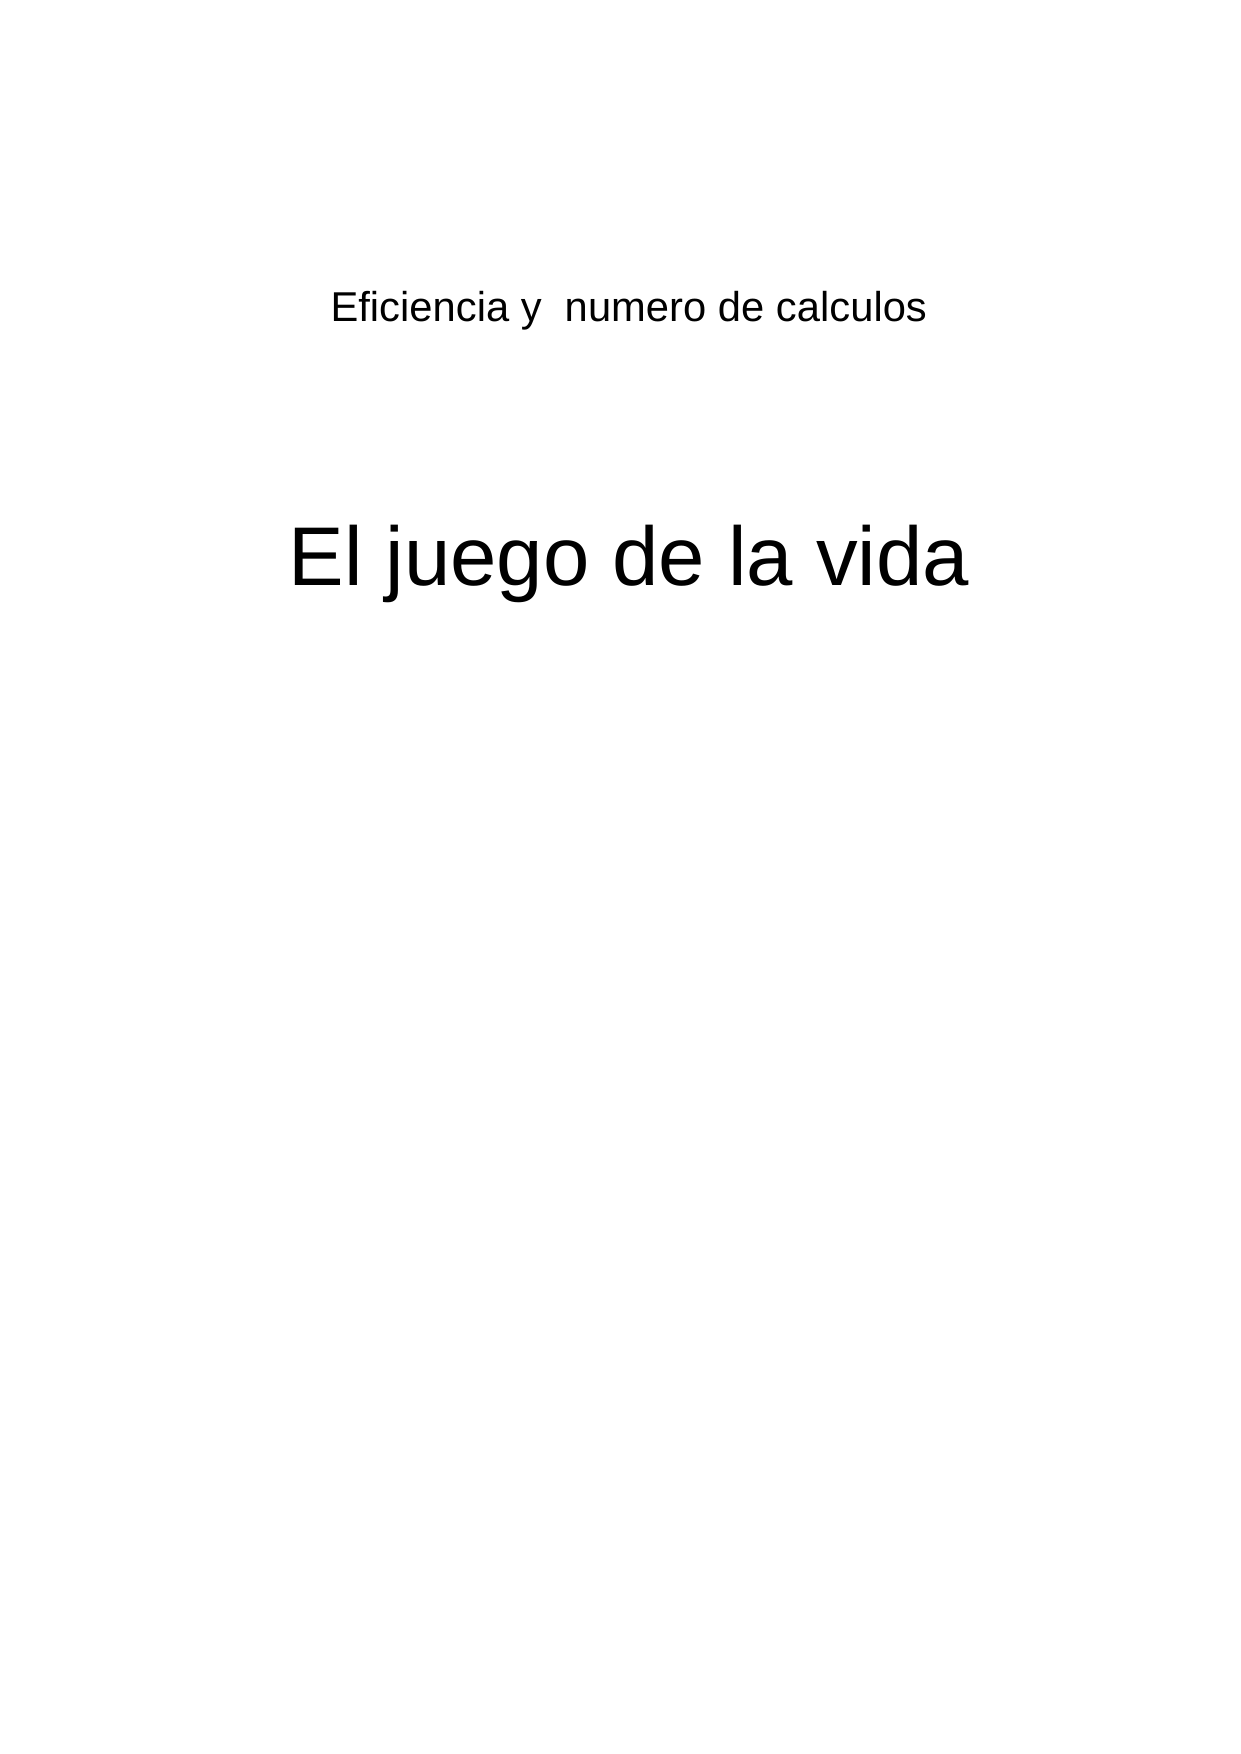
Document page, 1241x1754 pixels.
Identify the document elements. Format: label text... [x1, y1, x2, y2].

title Eficiencia y numero de calculos El juego de la vida [124, 283, 1134, 604]
